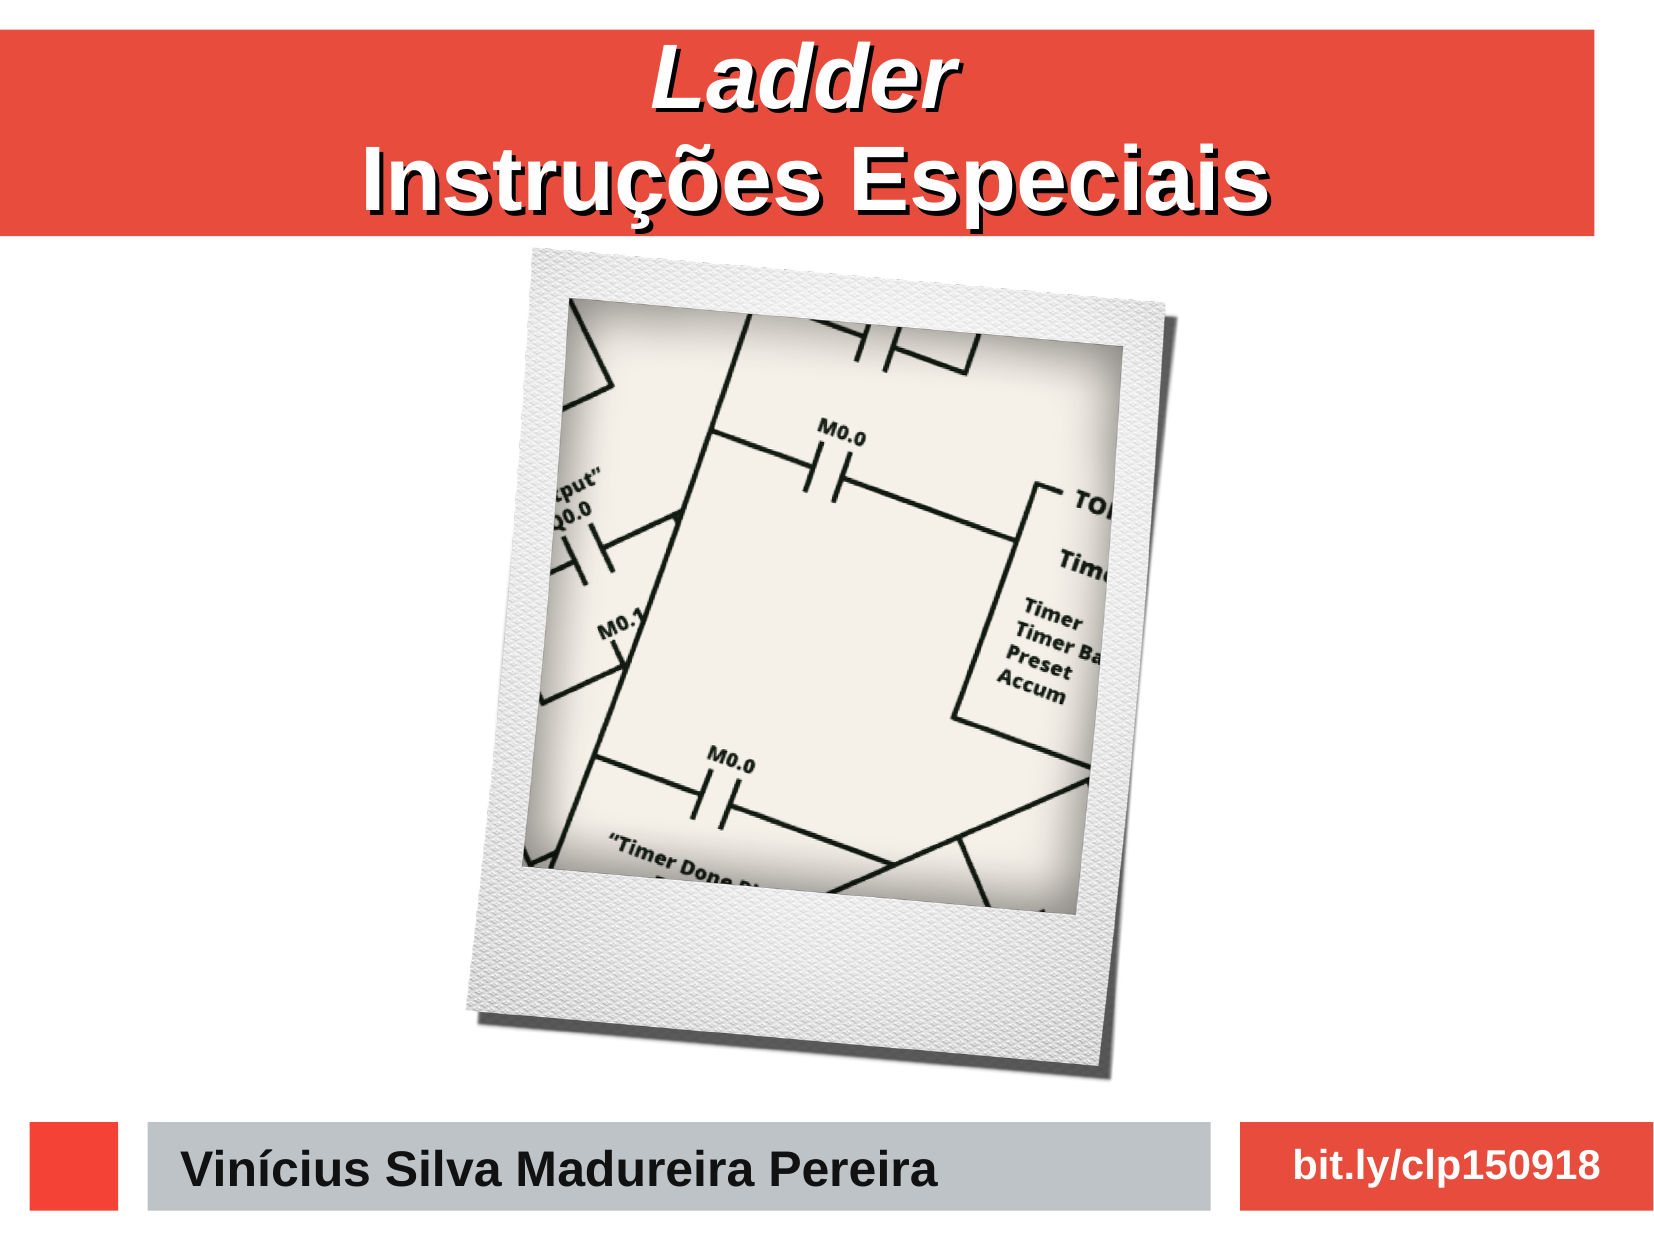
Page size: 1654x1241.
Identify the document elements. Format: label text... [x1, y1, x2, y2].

text_box Vinícius Silva Madureira Pereira [165, 1133, 1170, 1205]
text_box bit.ly/clp150918 [1228, 1133, 1654, 1205]
title Ladder Instruções Especiais [360, 0, 1294, 231]
picture [465, 247, 1182, 1084]
